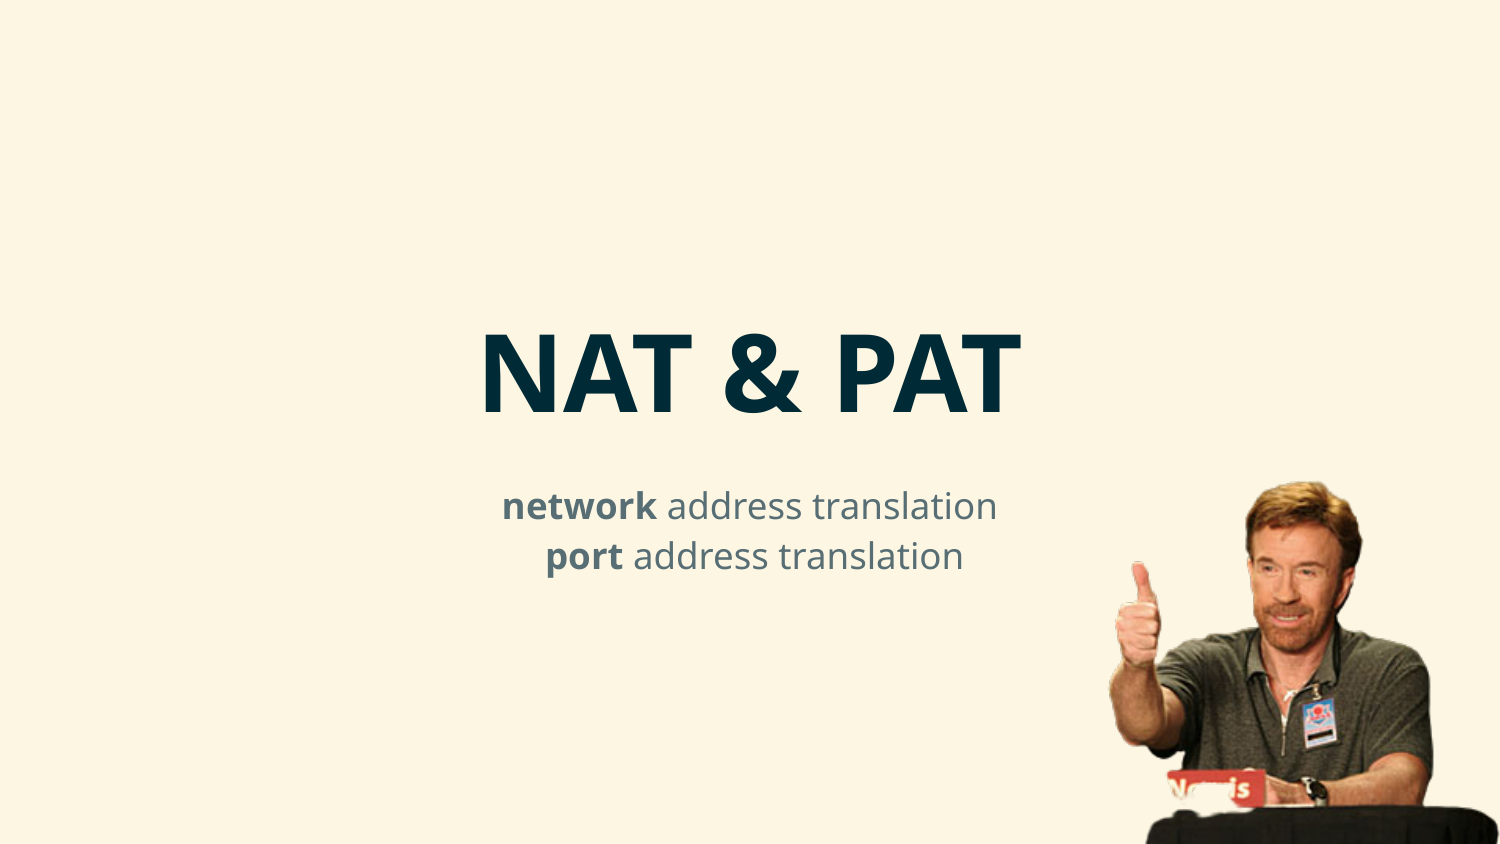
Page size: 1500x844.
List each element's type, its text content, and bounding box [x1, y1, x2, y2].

subtitle network address translation port address translation [51, 464, 1449, 595]
title NAT & PAT [51, 122, 1449, 459]
picture [1105, 478, 1500, 844]
